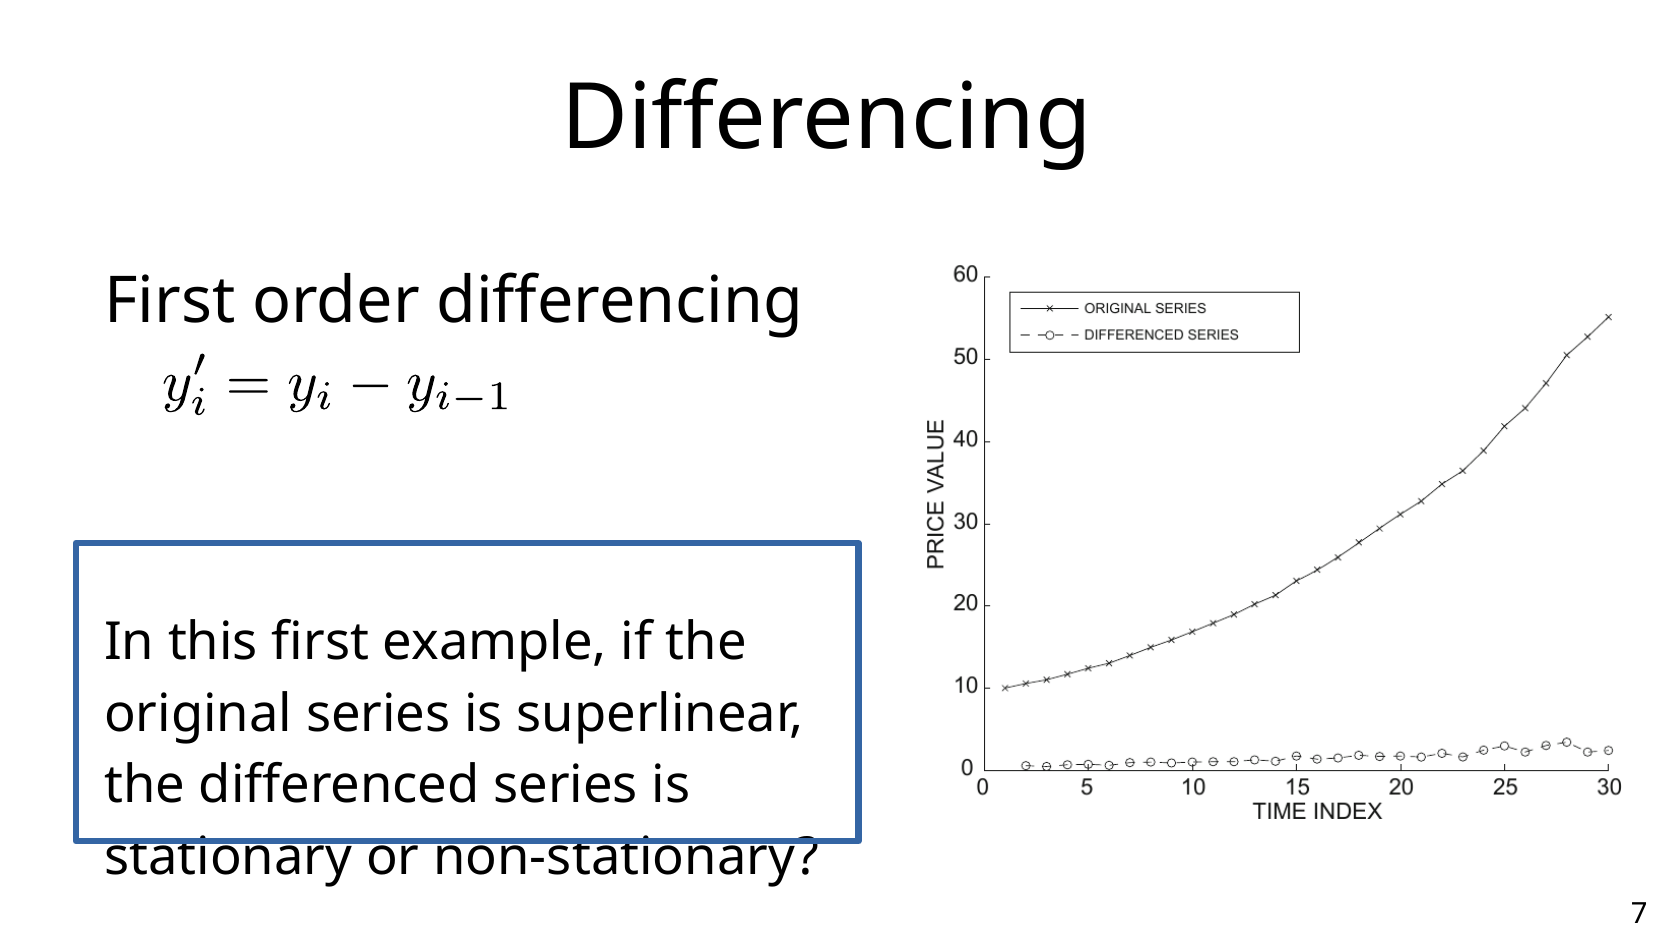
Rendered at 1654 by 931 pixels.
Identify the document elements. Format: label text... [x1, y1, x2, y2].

list First order differencing In this first example, if the original series is superlinear, the differenced series is stationary or non-stationary? [79, 546, 834, 838]
title Differencing [82, 1, 1571, 226]
list First order differencing In this first example, if the original series is superlinear, the differenced series is stationary or non-stationary? [35, 253, 834, 900]
picture [917, 250, 1624, 821]
text_box [161, 353, 511, 416]
